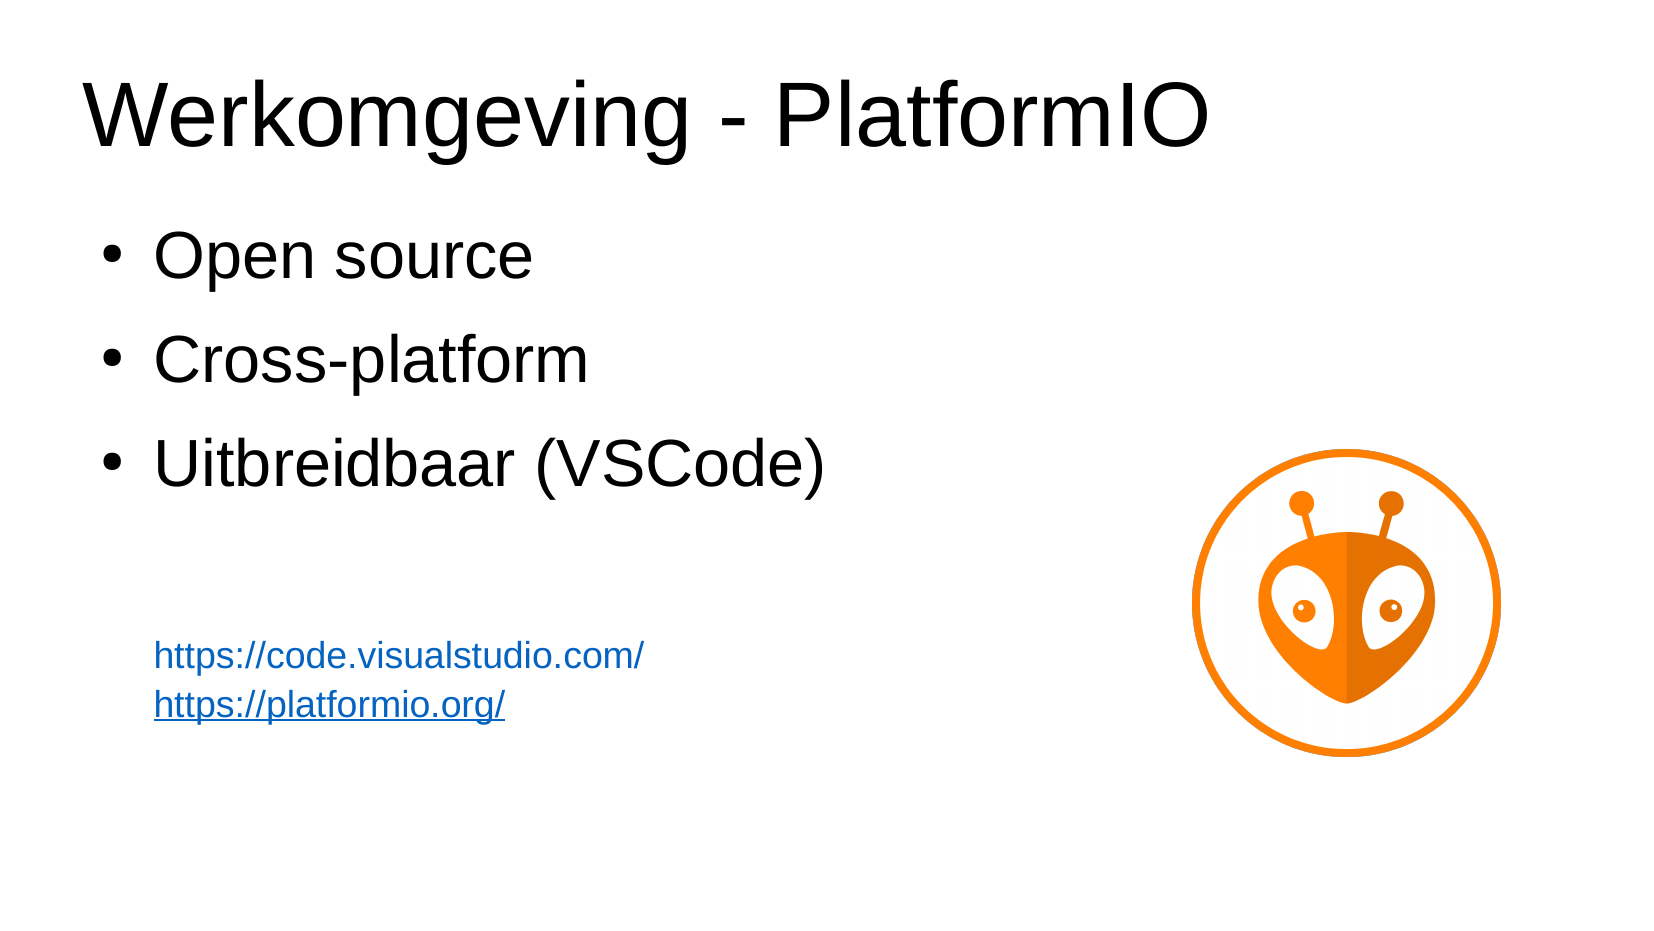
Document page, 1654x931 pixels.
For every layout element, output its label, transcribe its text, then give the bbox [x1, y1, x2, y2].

title Werkomgeving - PlatformIO [82, 37, 1571, 193]
list Open source Cross-platform Uitbreidbaar (VSCode) https://code.visualstudio.com/ https://platformio.org/ [82, 217, 1571, 758]
picture [1192, 449, 1501, 758]
